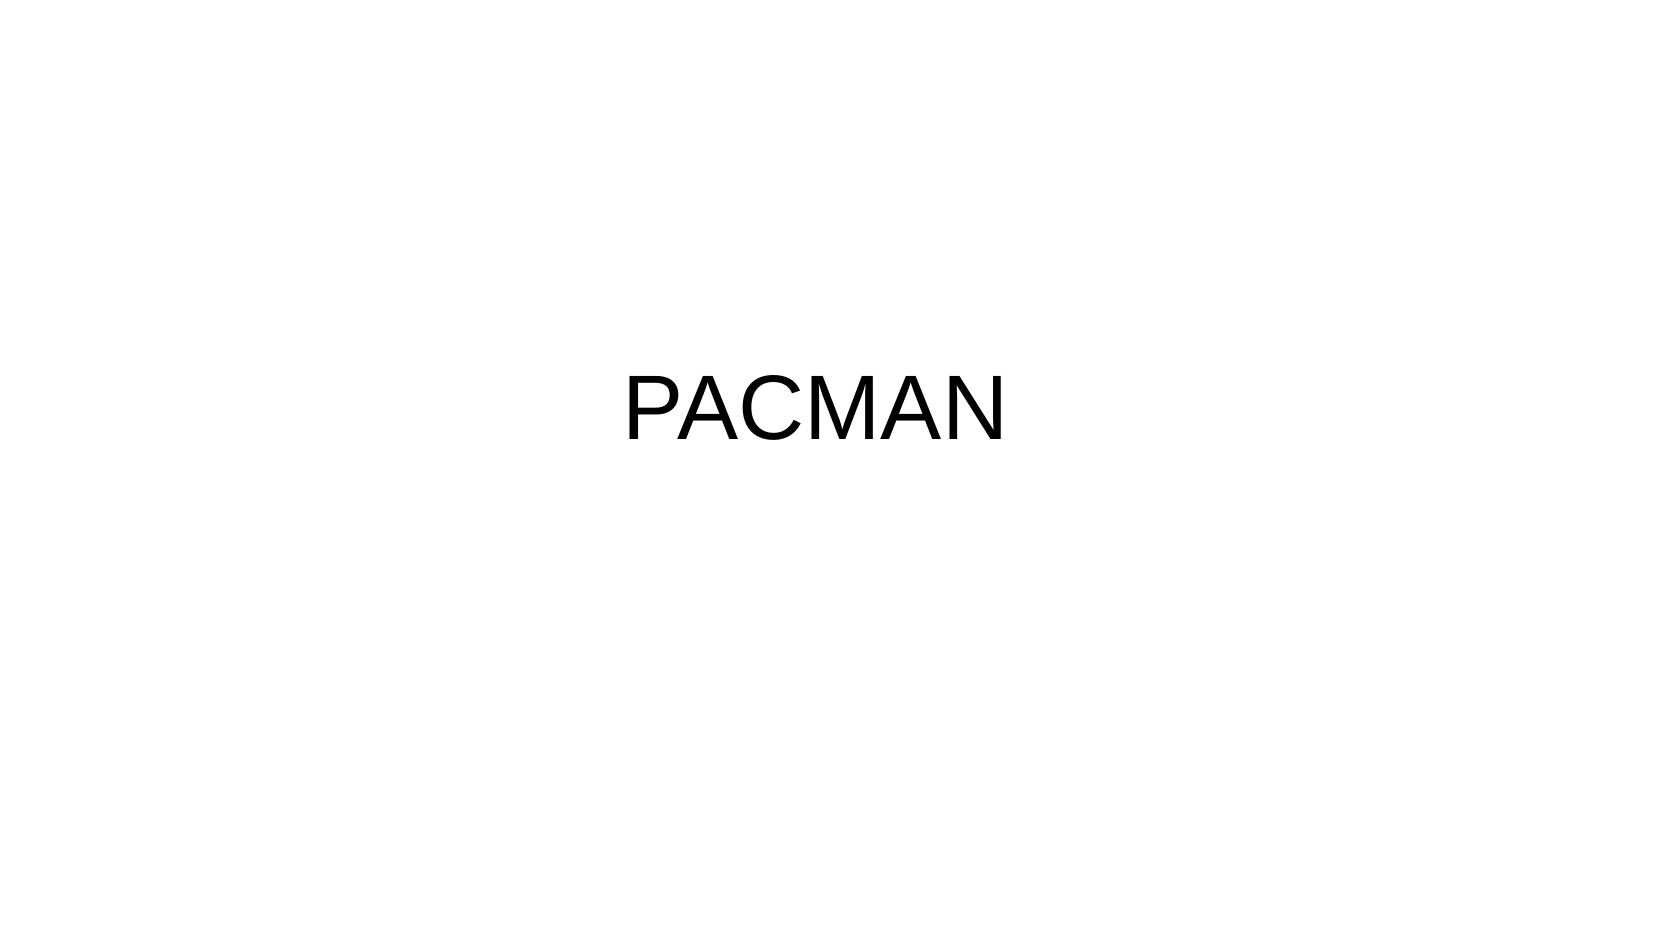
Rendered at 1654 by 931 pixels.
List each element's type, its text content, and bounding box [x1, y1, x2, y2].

title PACMAN [71, 330, 1561, 486]
